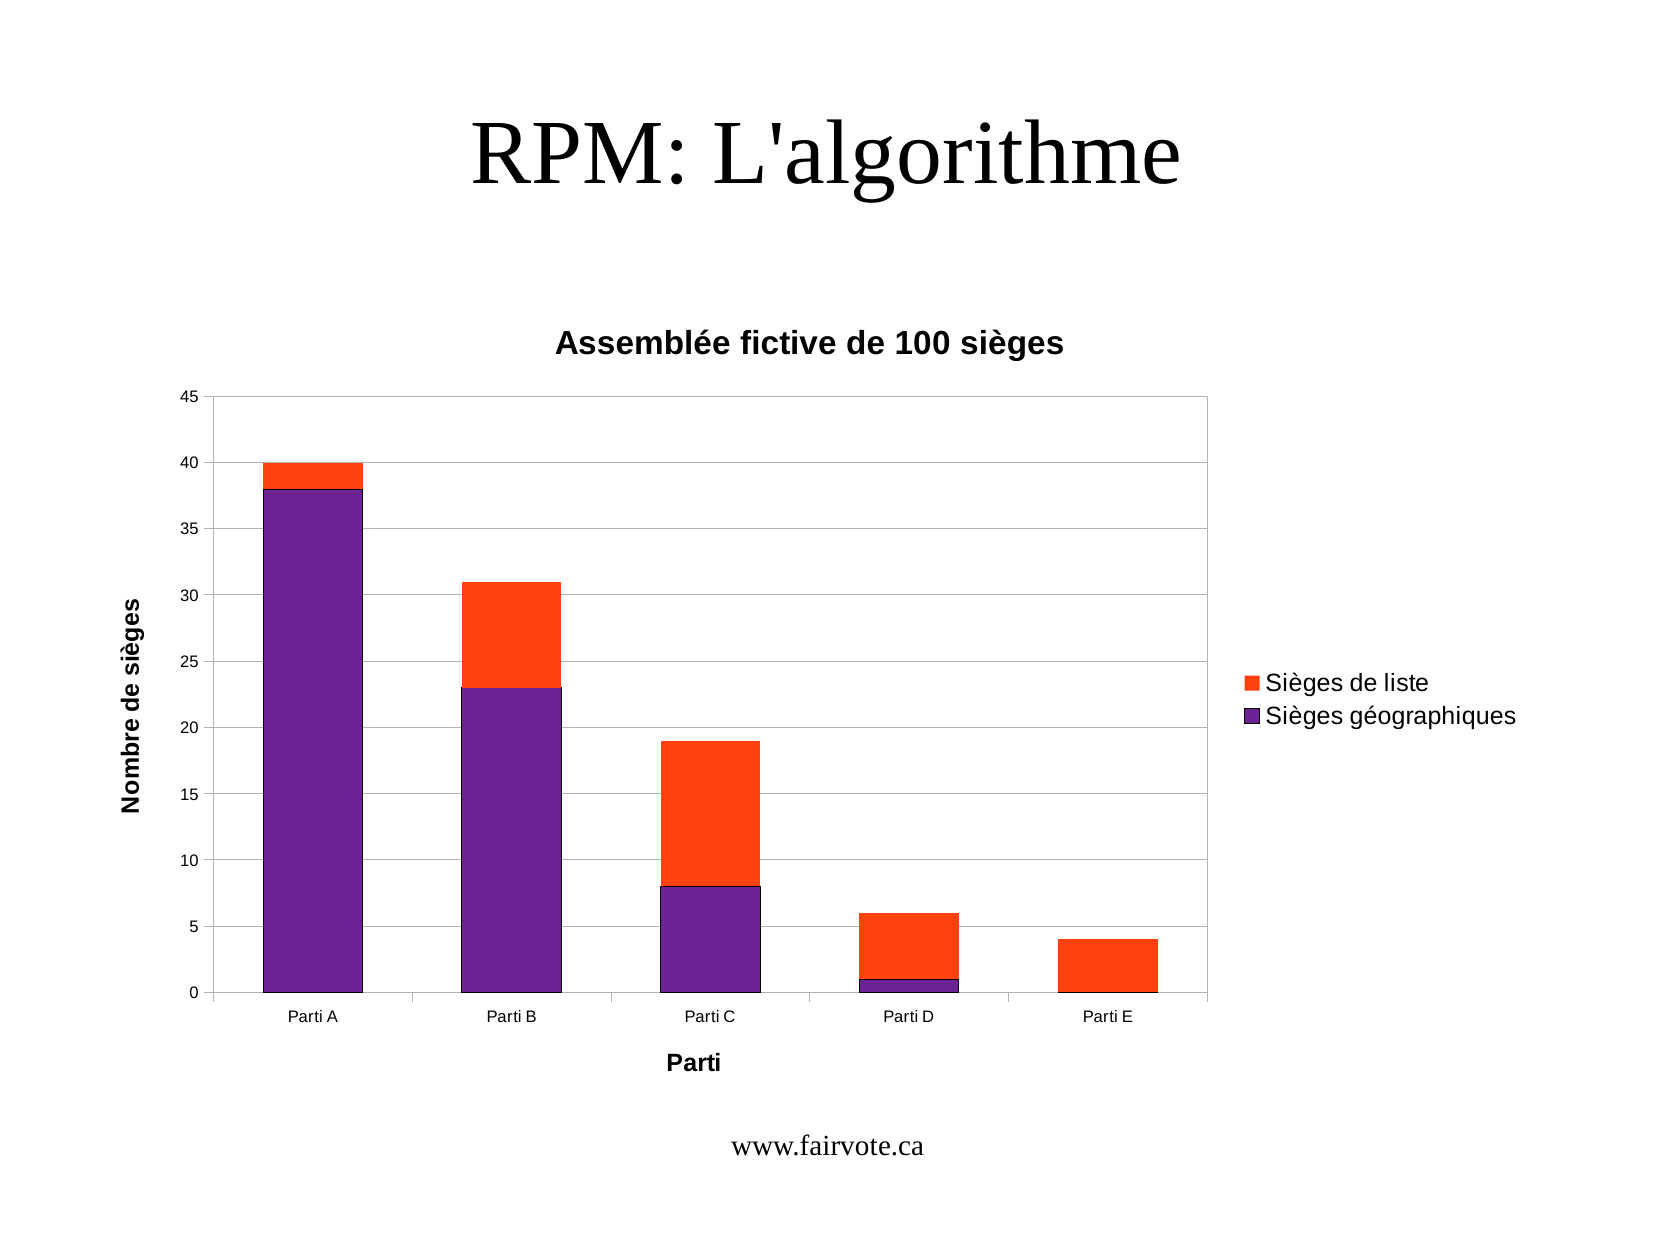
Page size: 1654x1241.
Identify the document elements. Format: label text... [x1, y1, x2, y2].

title RPM: L'algorithme [82, 49, 1571, 257]
chart [82, 290, 1538, 1109]
